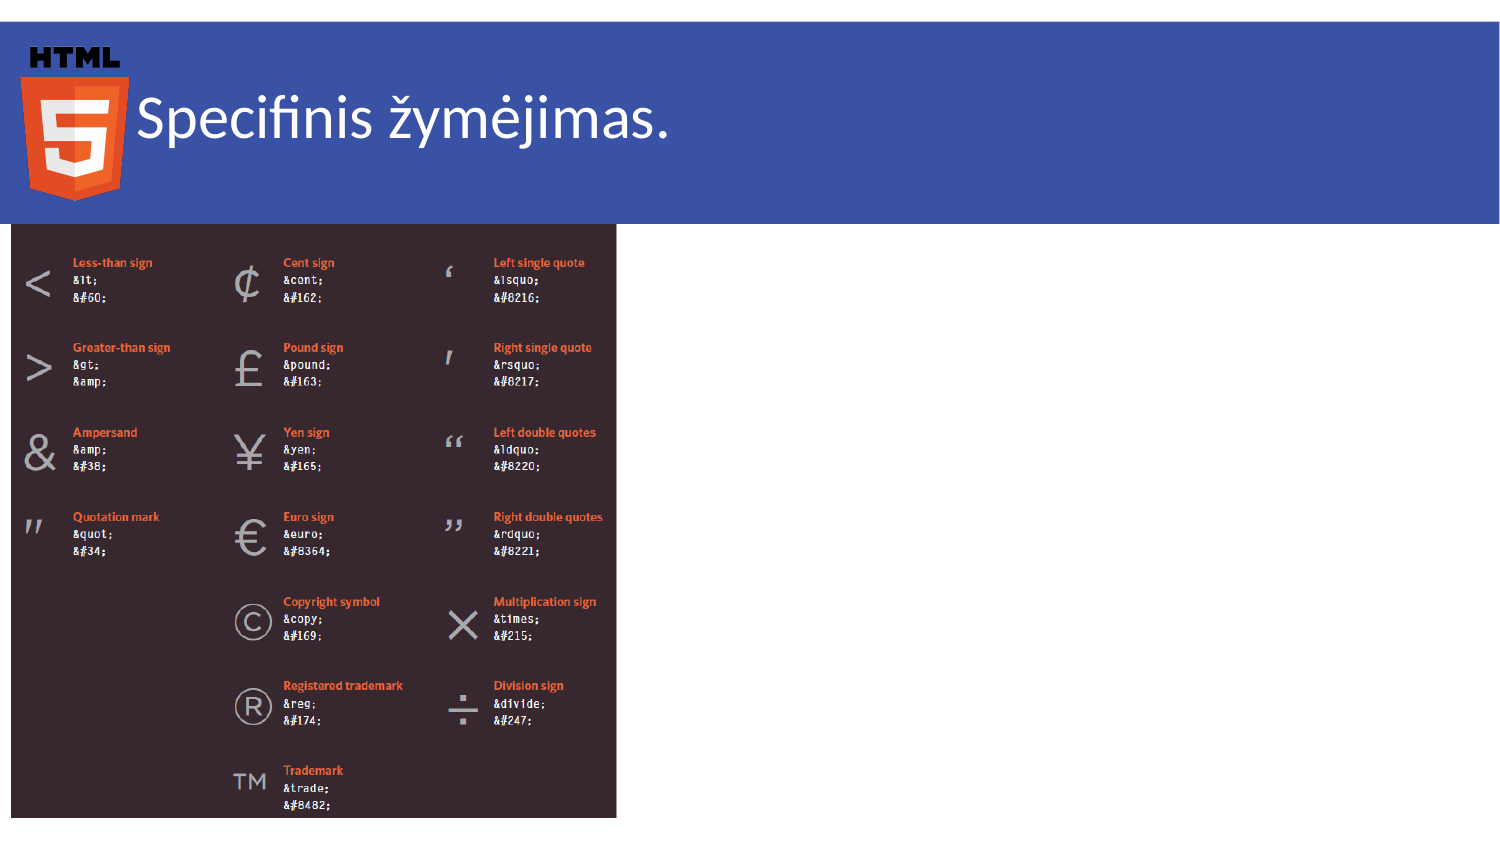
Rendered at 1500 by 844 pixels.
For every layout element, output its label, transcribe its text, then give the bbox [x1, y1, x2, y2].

picture [11, 224, 617, 818]
text_box Specifinis žymėjimas. [122, 72, 1500, 167]
picture [20, 46, 130, 201]
